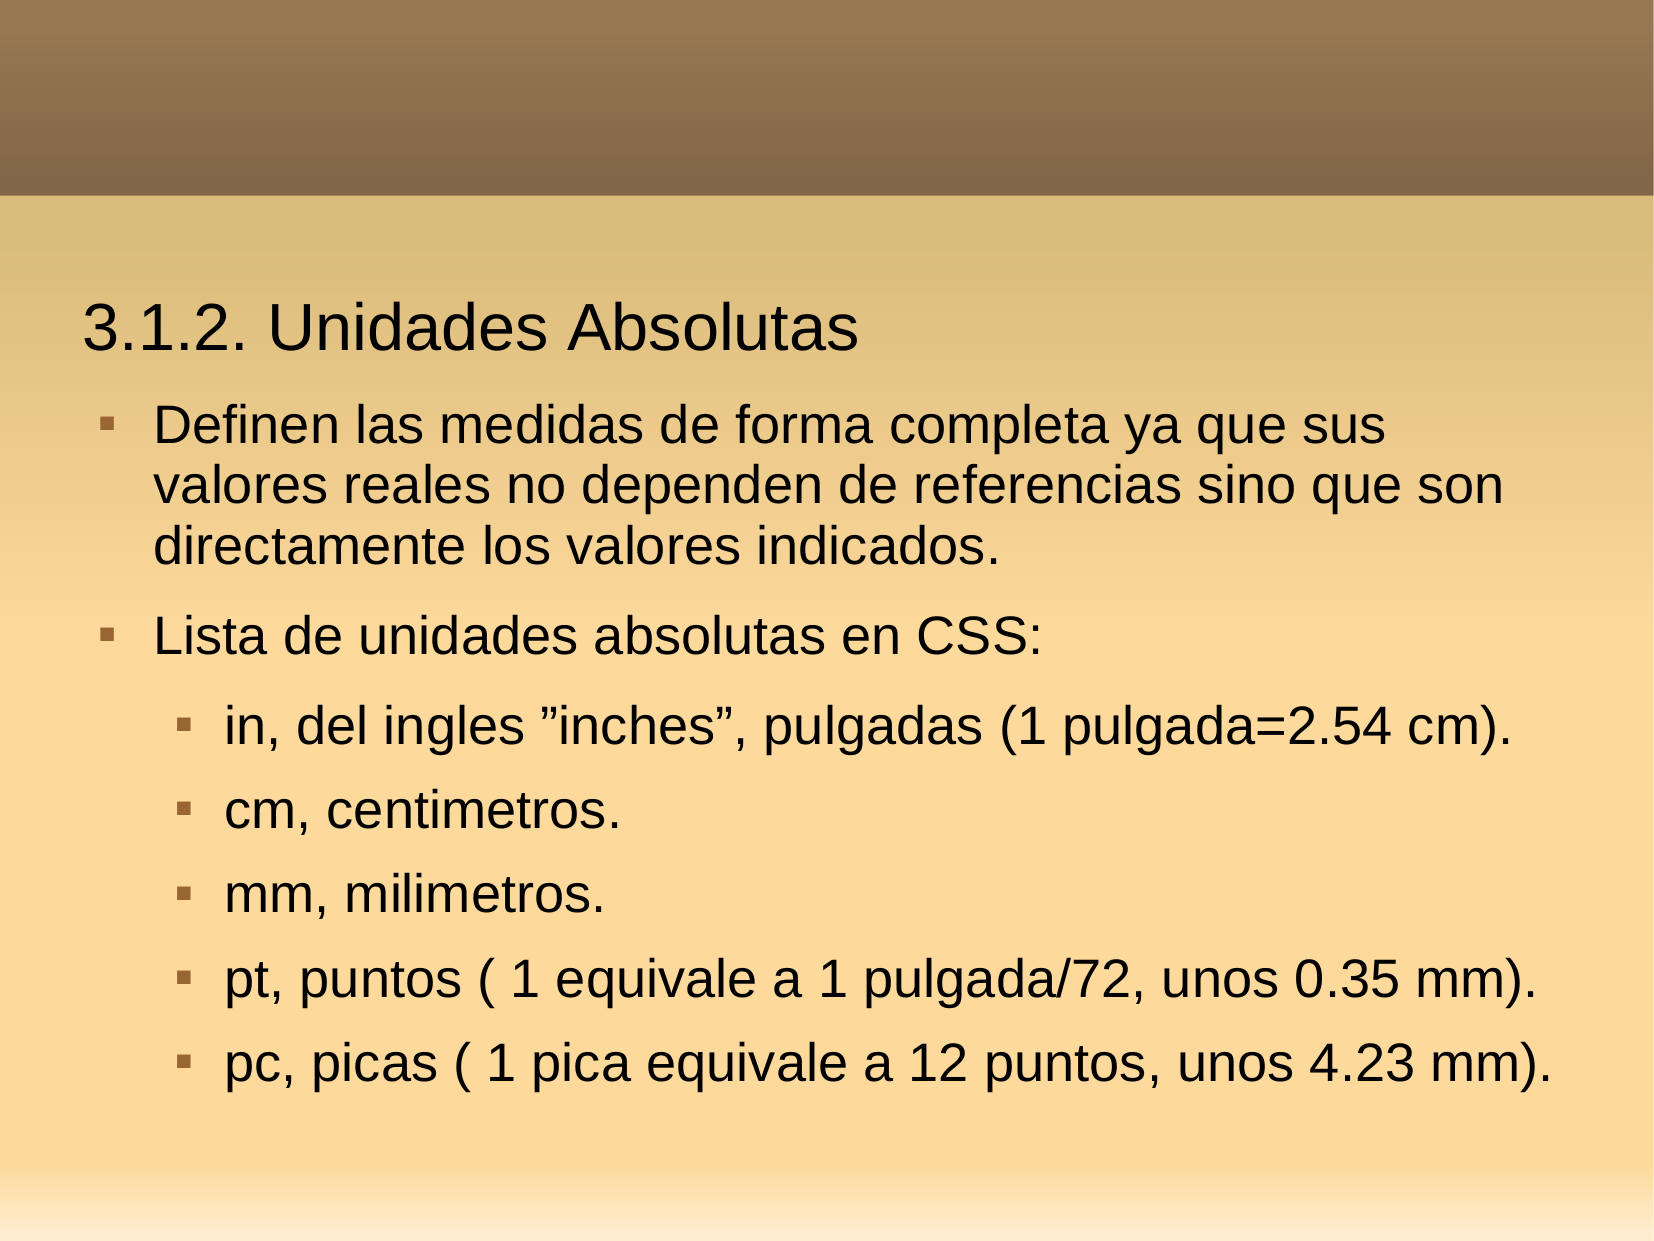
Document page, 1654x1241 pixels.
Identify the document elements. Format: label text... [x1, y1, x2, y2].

picture [0, 0, 1654, 1241]
list 3.1.2. Unidades Absolutas Definen las medidas de forma completa ya que sus valores reales no dependen de referencias sino que son directamente los valores indicados. Lista de unidades absolutas en CSS: in, del ingles ”inches”, pulgadas (1 pulgada=2.54 cm). cm, centimetros. mm, milimetros. pt, puntos ( 1 equivale a 1 pulgada/72, unos 0.35 mm). pc, picas ( 1 pica equivale a 12 puntos, unos 4.23 mm). [82, 290, 1571, 1094]
